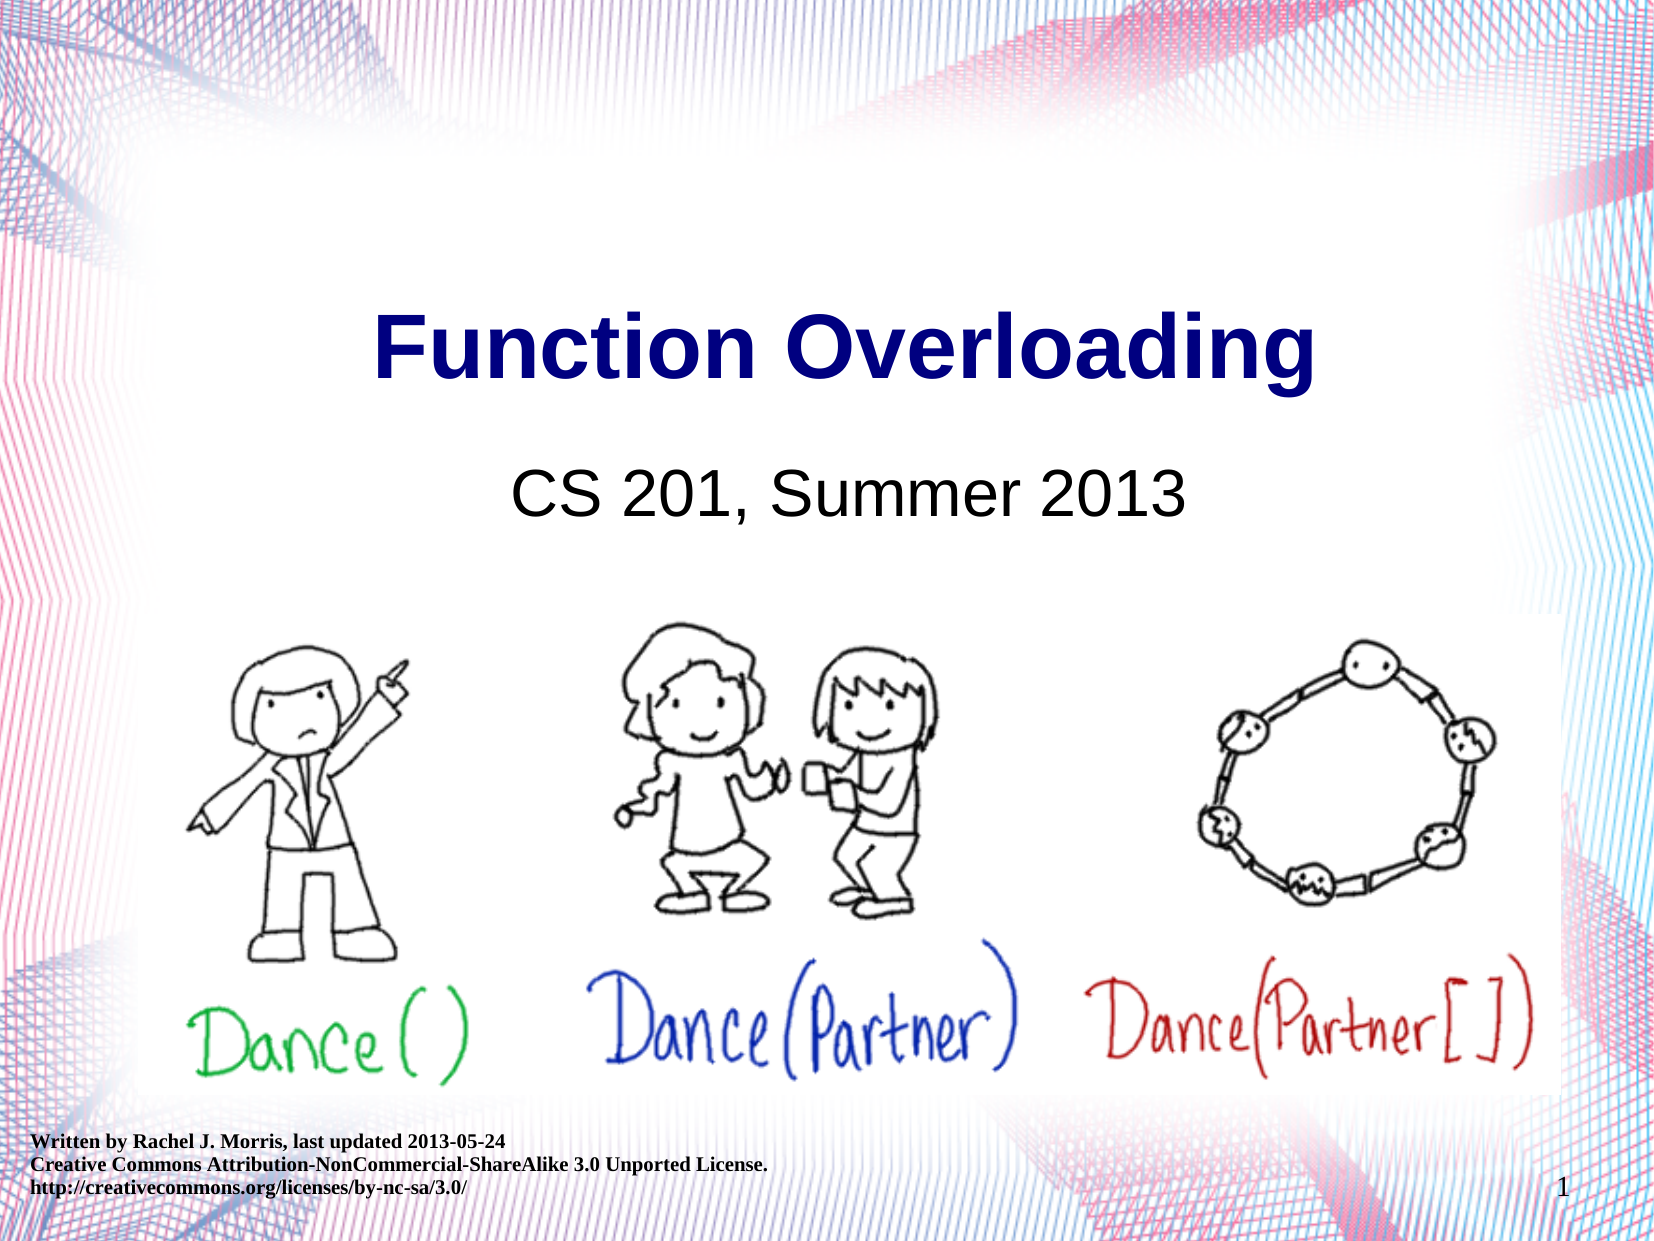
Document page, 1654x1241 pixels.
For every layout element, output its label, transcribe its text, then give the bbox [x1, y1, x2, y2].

title Function Overloading [101, 242, 1591, 451]
picture [0, 0, 1654, 1241]
text_box CS 201, Summer 2013 [123, 438, 1576, 548]
